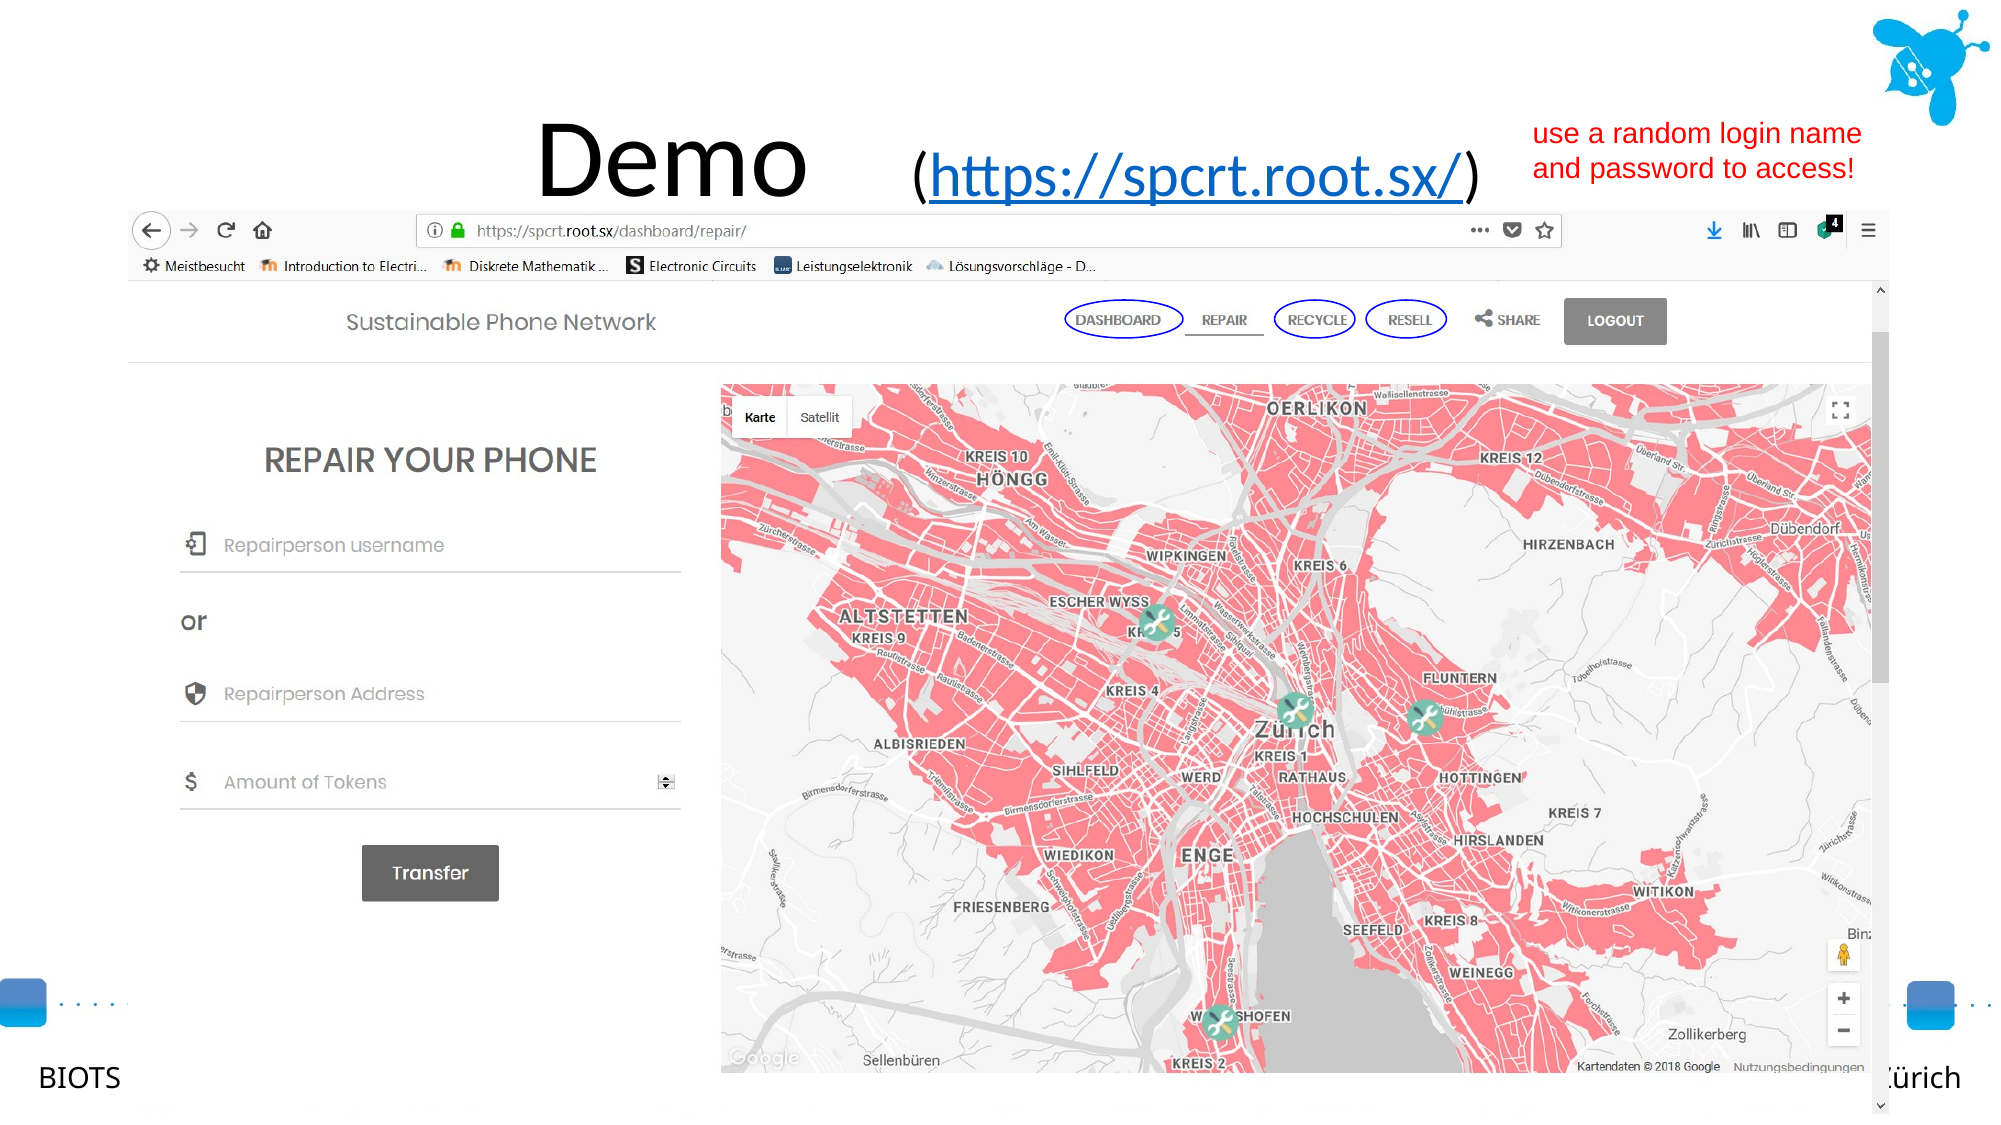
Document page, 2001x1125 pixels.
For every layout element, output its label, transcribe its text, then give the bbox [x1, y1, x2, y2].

text_box Demo (https://spcrt.root.sx/) [191, 76, 1827, 211]
picture [1909, 77, 1918, 87]
text_box use a random login name and password to access! [1517, 99, 1913, 236]
picture [0, 211, 2001, 1124]
picture [1873, 9, 1990, 126]
picture [1920, 64, 1931, 78]
picture [1916, 73, 1923, 83]
picture [1907, 62, 1916, 72]
picture [1873, 34, 1937, 126]
